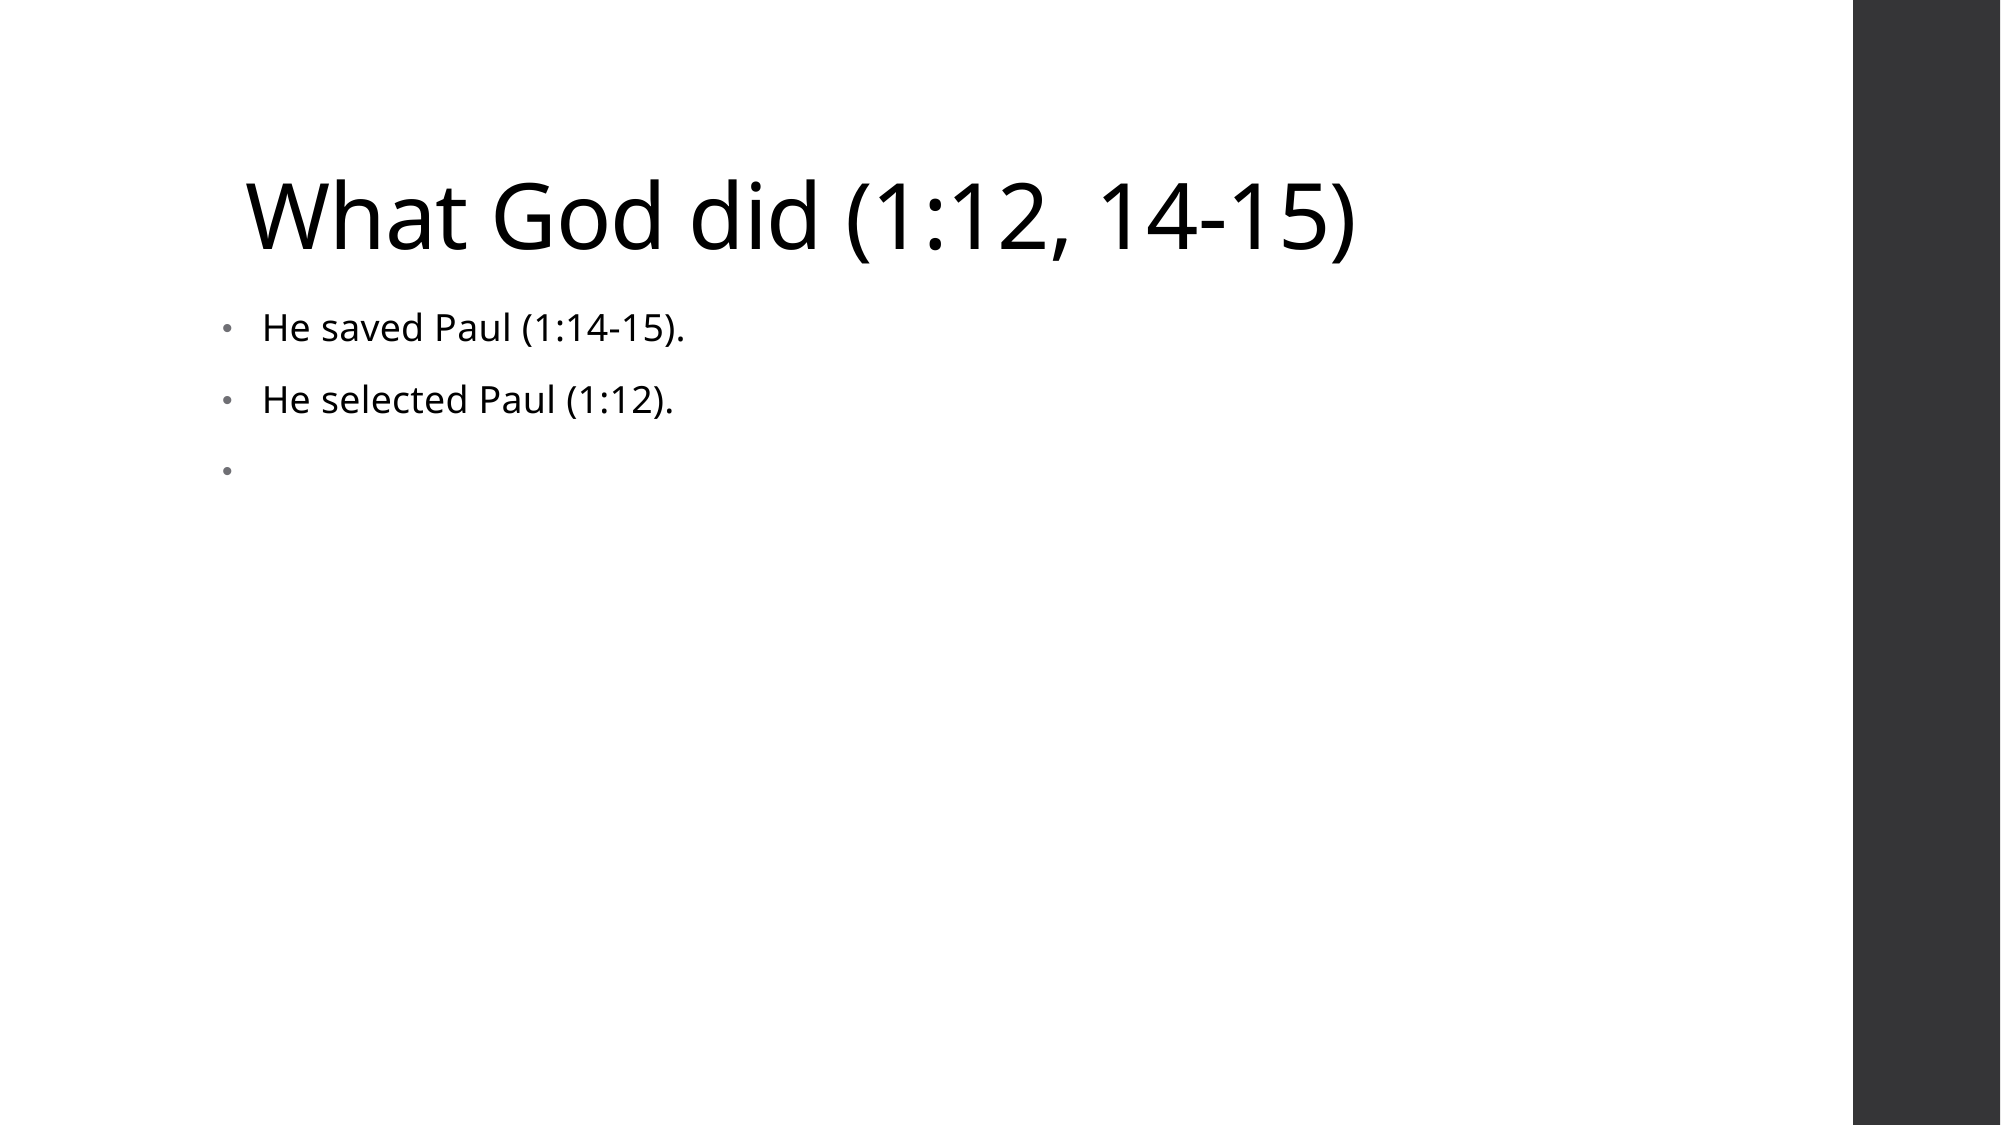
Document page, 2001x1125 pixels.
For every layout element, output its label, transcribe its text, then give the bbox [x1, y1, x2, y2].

list He saved Paul (1:14-15). He selected Paul (1:12). [206, 299, 1617, 1014]
title What God did (1:12, 14-15) [206, 60, 1797, 278]
